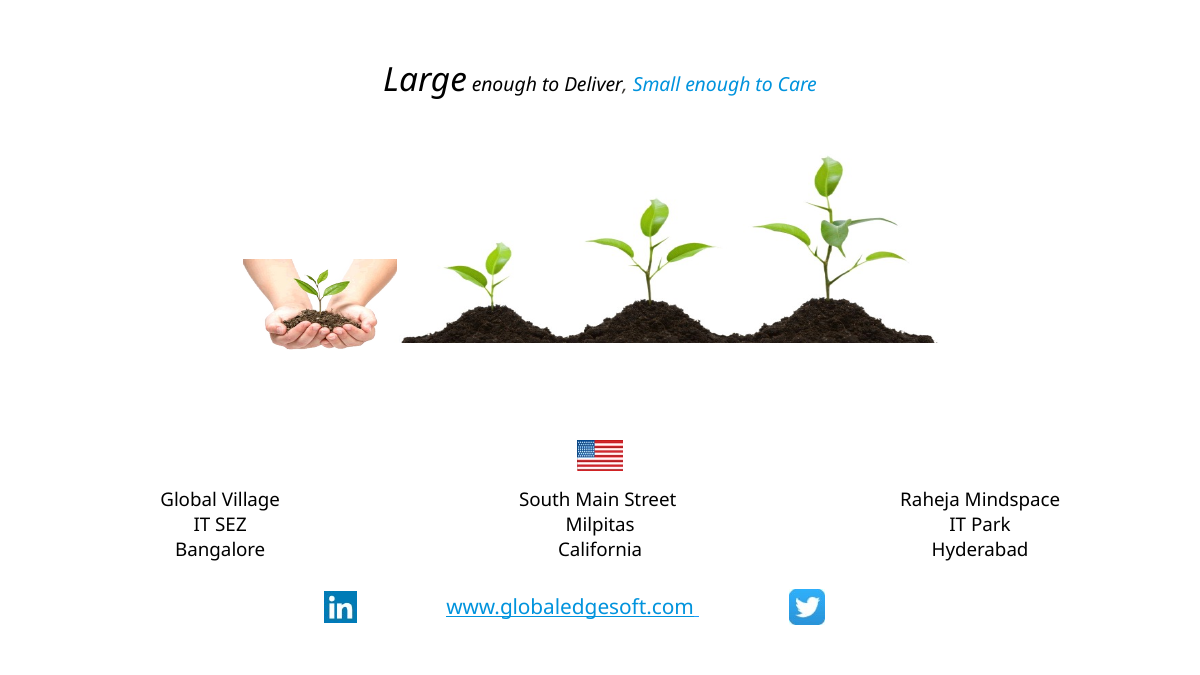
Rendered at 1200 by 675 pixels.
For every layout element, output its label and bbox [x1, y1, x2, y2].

picture [329, 596, 334, 619]
picture [337, 603, 353, 619]
picture [789, 589, 825, 625]
picture [577, 440, 623, 471]
picture [243, 117, 957, 350]
